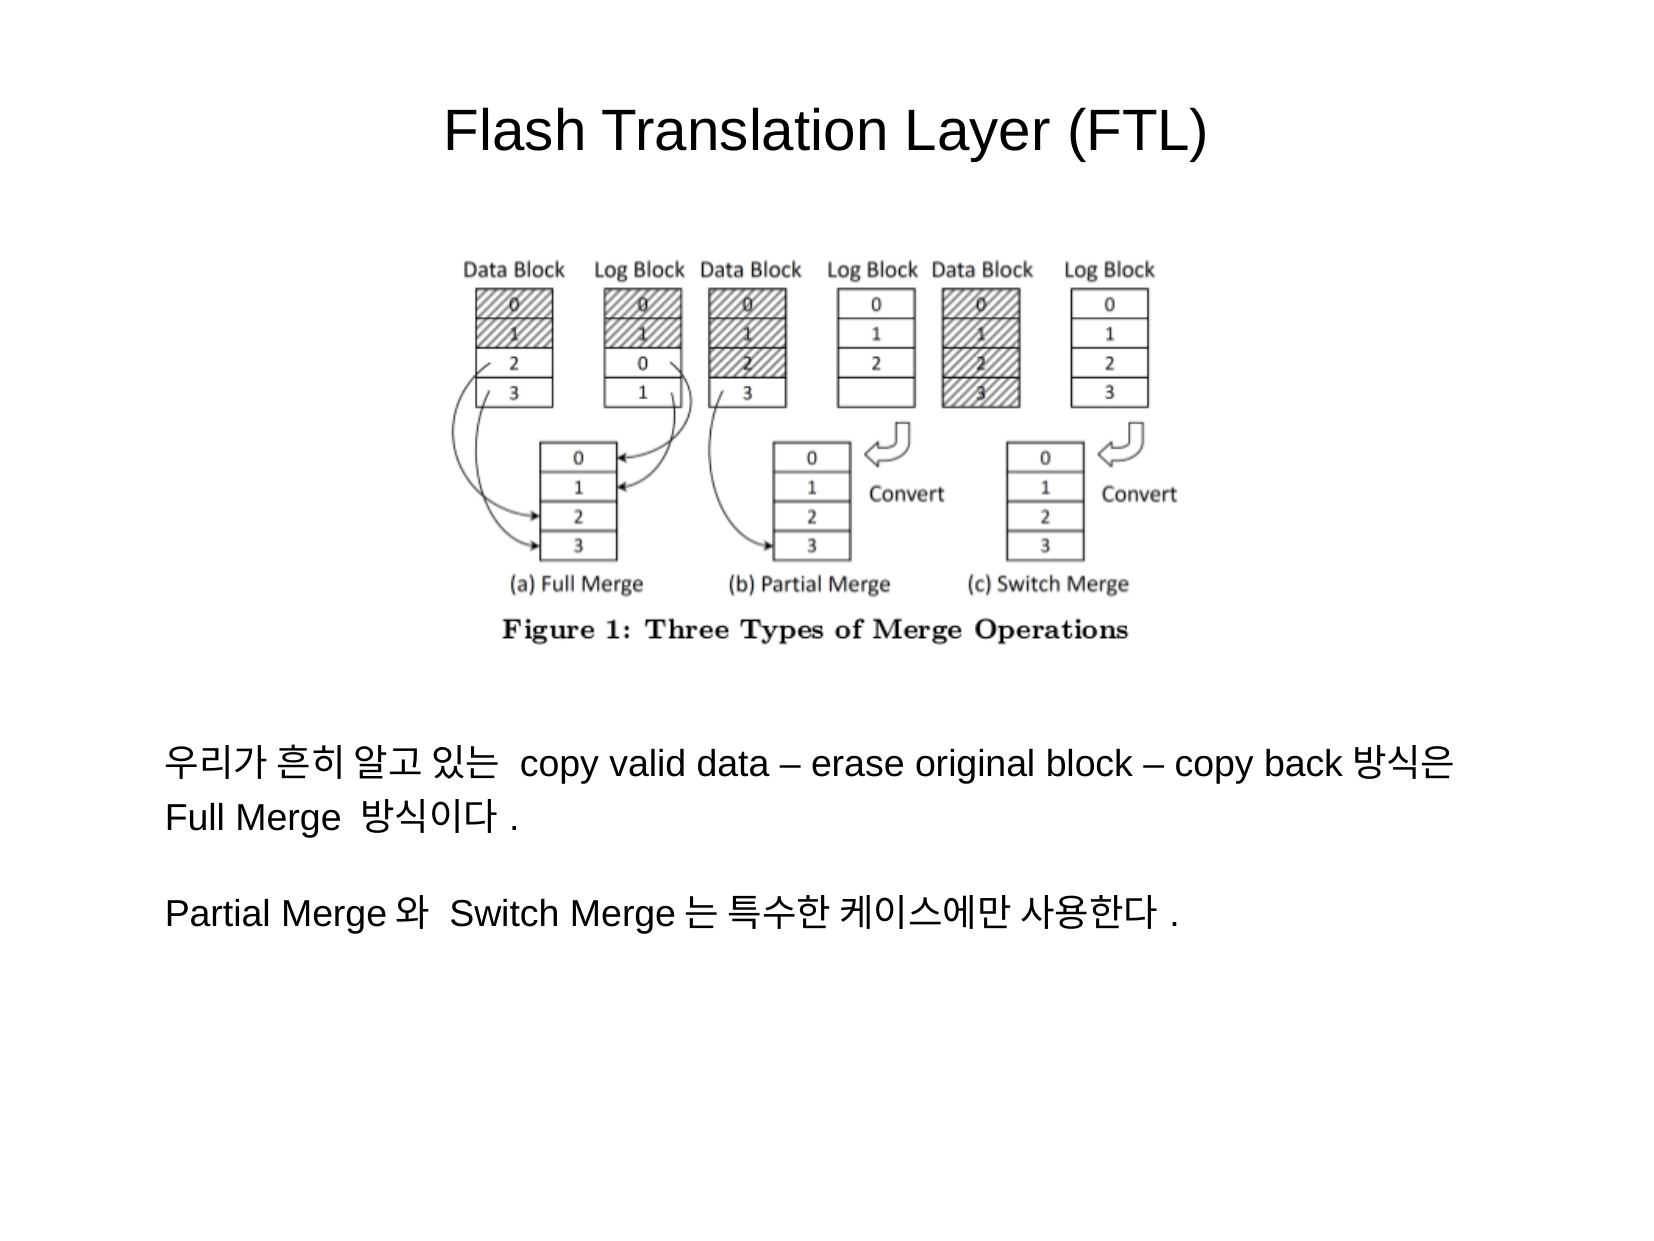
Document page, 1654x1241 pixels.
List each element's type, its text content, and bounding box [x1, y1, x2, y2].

text_box 우리가 흔히 알고 있는 copy valid data – erase original block – copy back방식은 Full Merge 방식이다. Partial Merge와 Switch Merge는 특수한 케이스에만 사용한다. [150, 725, 1480, 1033]
picture [435, 230, 1199, 659]
text_box Flash Translation Layer (FTL) [429, 90, 1225, 170]
